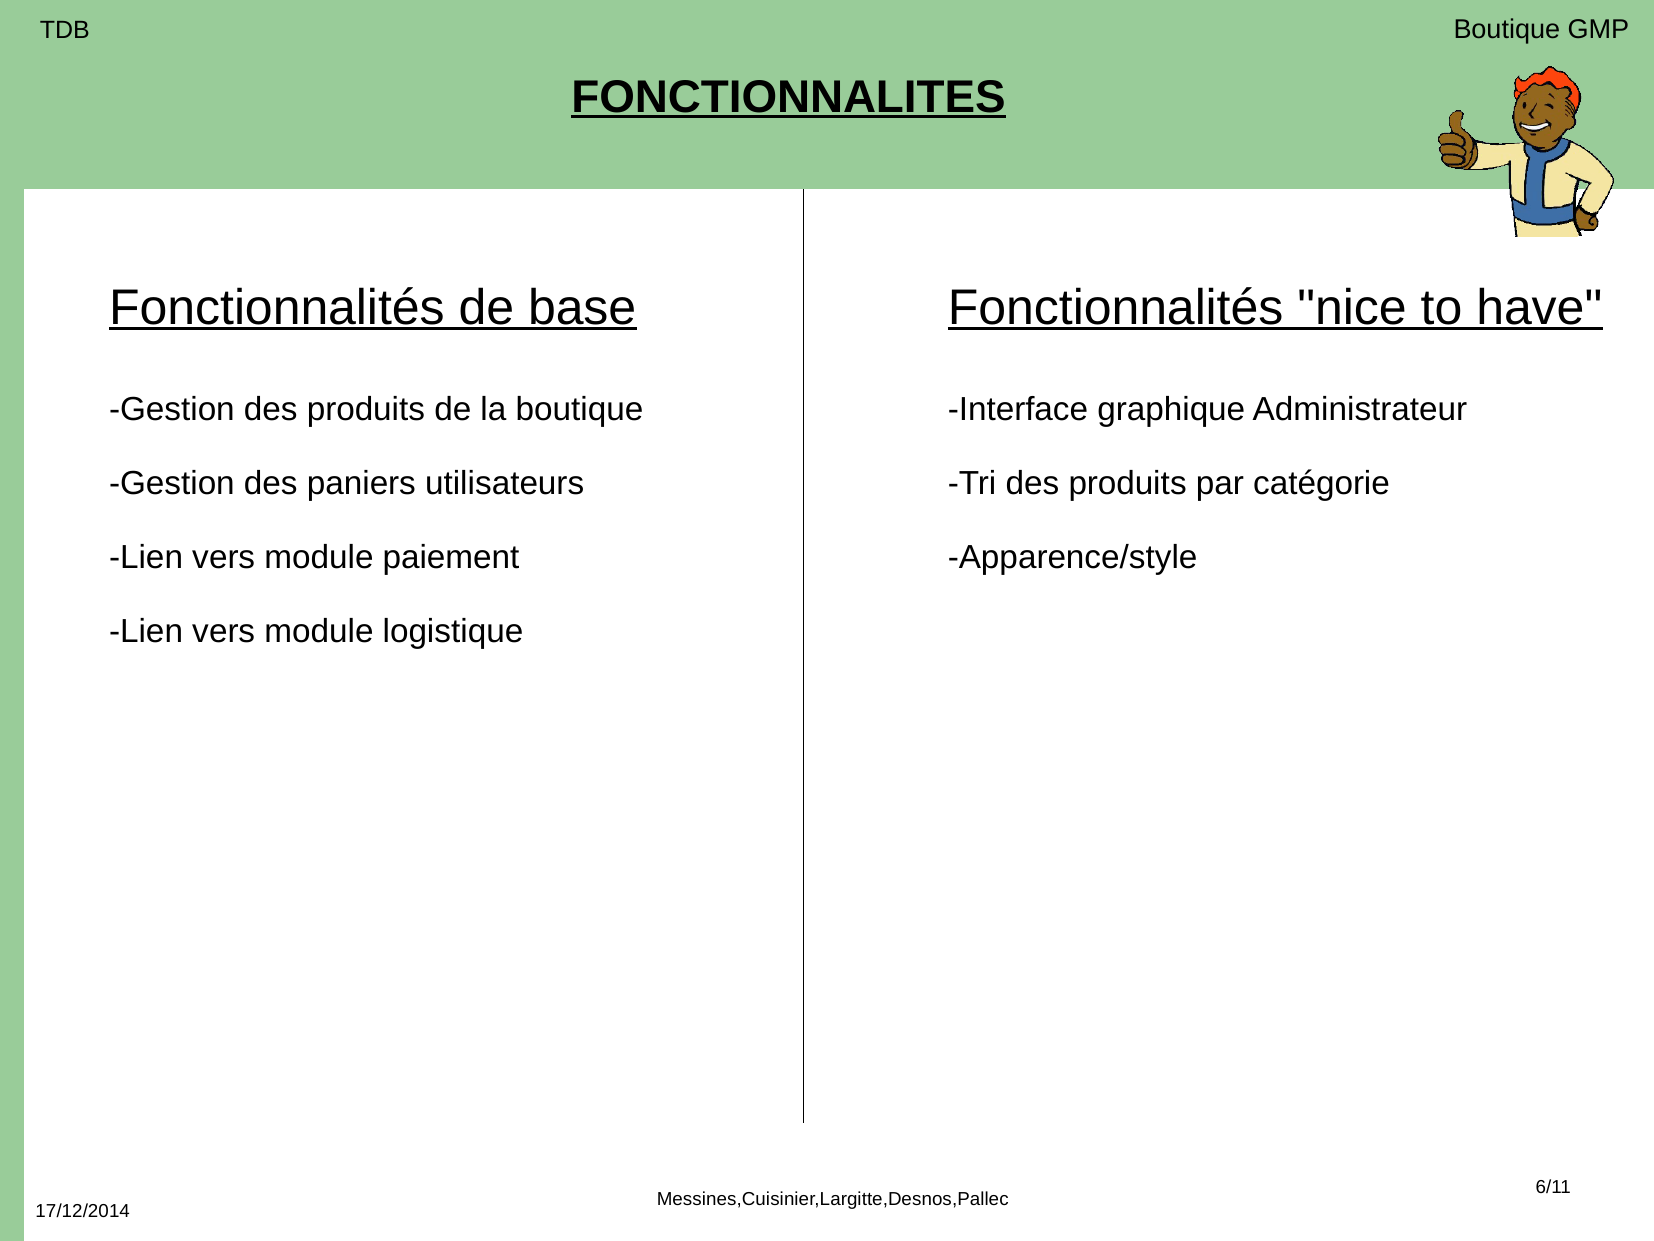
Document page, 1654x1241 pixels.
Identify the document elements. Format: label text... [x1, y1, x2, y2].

text_box Fonctionnalités de base -Gestion des produits de la boutique -Gestion des paniers utilisateurs -Lien vers module paiement -Lien vers module logistique [94, 271, 745, 1075]
text_box Boutique GMP [1429, 0, 1654, 60]
text_box 17/12/2014 [24, 1192, 154, 1229]
text_box TDB [23, 11, 107, 48]
text_box [0, 0, 1429, 1241]
text_box 6/11 [1464, 1157, 1642, 1217]
text_box Messines,Cuisinier,Largitte,Desnos,Pallec [625, 1169, 1040, 1229]
text_box Fonctionnalités "nice to have" -Interface graphique Administrateur -Tri des produits par catégorie -Apparence/style [933, 271, 1583, 1063]
picture [1417, 46, 1654, 260]
text_box FONCTIONNALITES [556, 63, 1278, 130]
